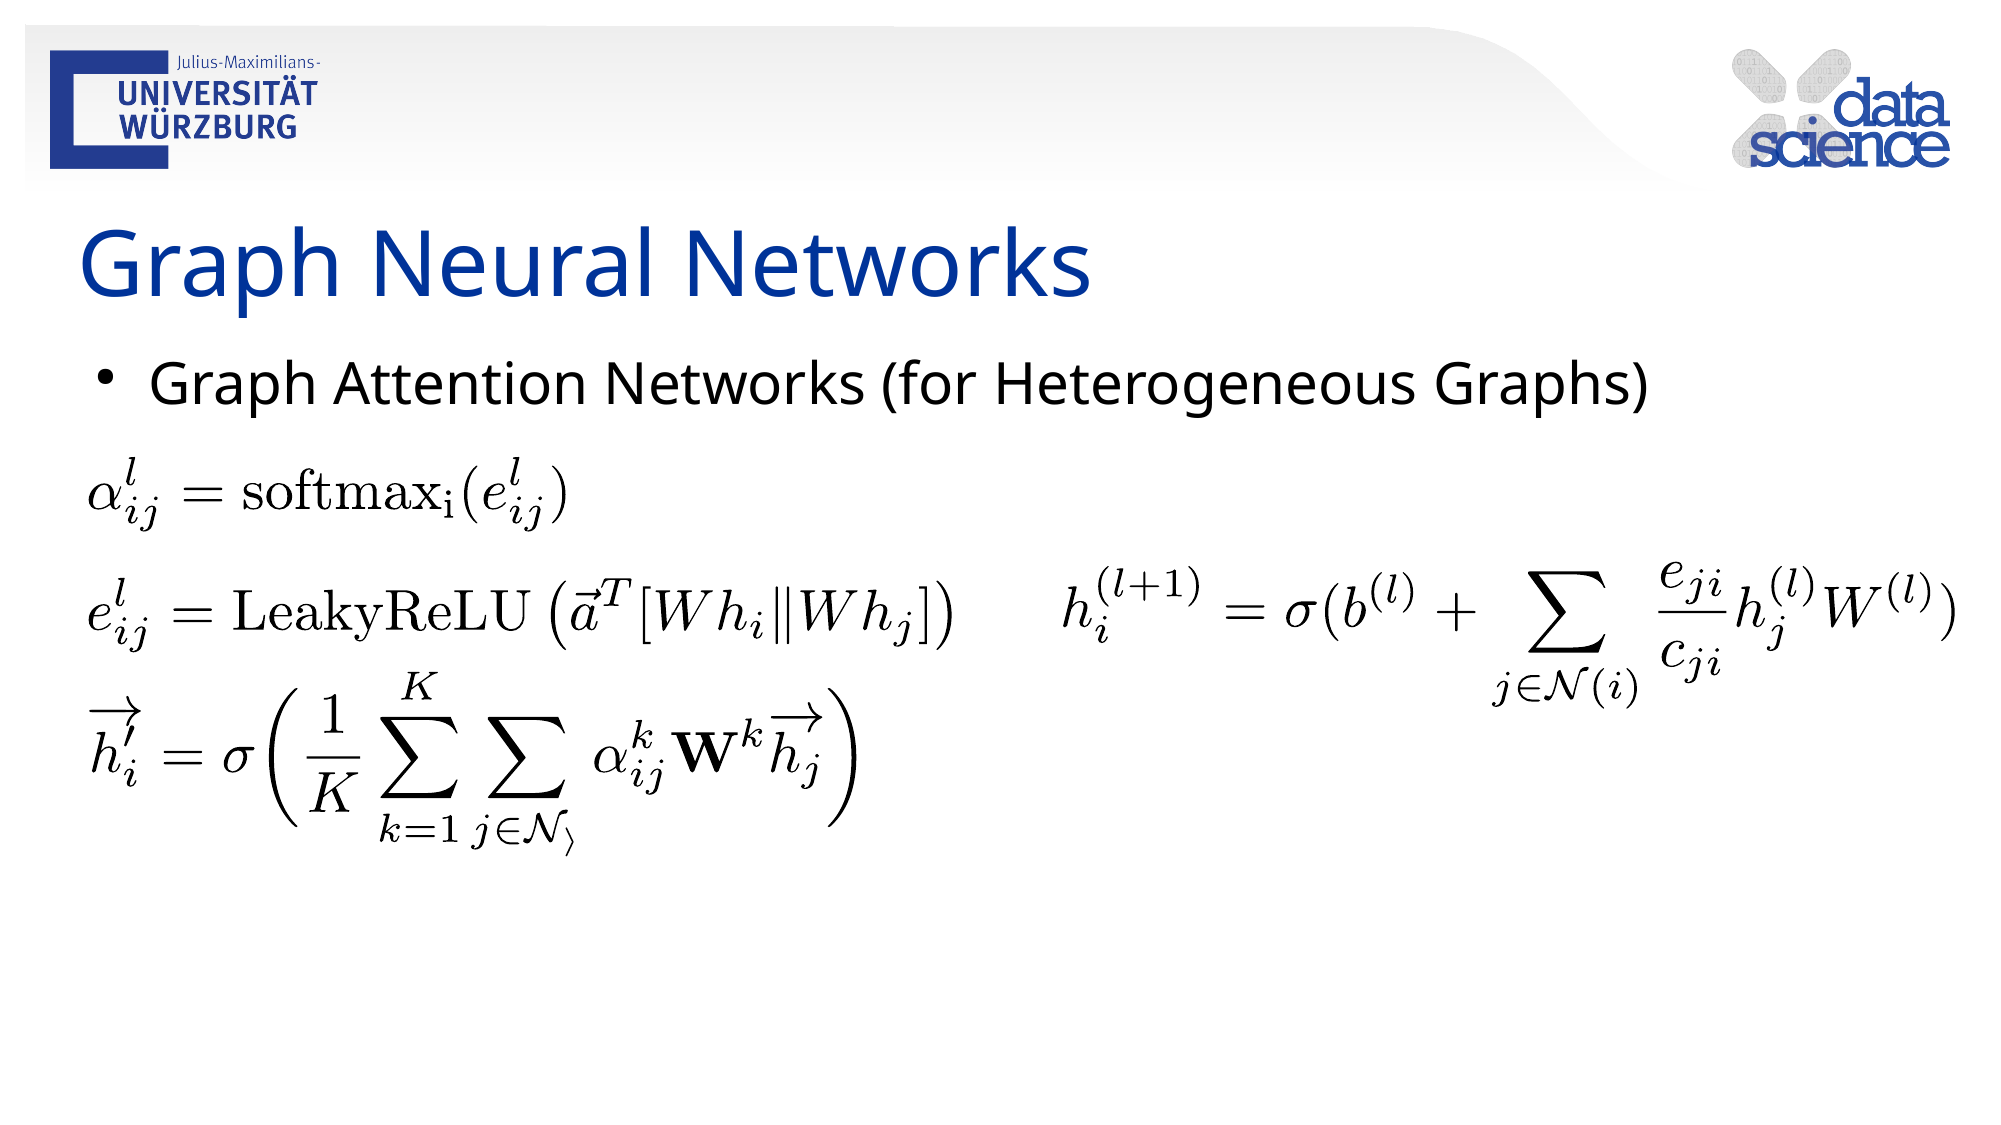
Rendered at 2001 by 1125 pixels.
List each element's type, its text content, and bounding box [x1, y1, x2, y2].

text_box [89, 671, 857, 857]
text_box [88, 577, 952, 653]
picture [1732, 49, 1950, 168]
title Graph Neural Networks [77, 198, 1901, 324]
picture [50, 50, 321, 169]
list Graph Attention Networks (for Heterogeneous Graphs) [77, 347, 1901, 1014]
text_box [1062, 561, 1955, 709]
text_box [88, 456, 566, 532]
